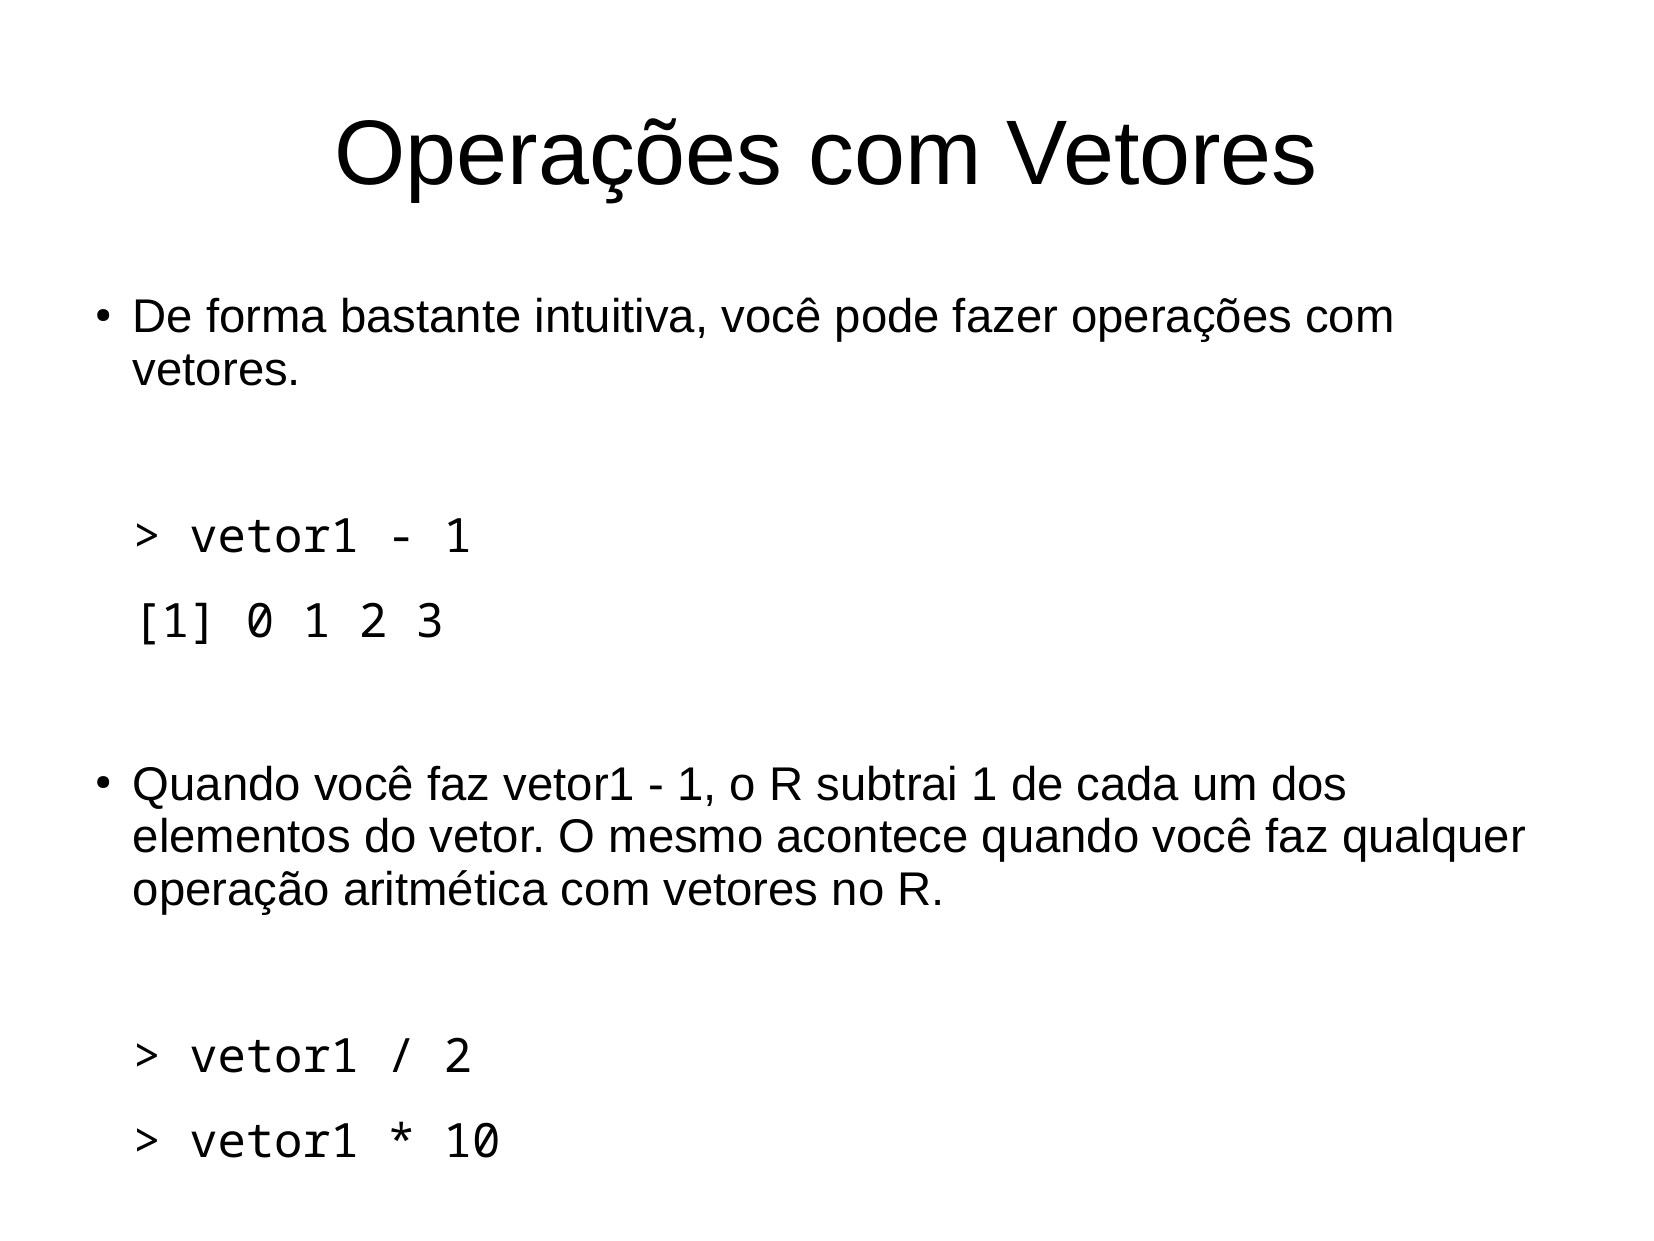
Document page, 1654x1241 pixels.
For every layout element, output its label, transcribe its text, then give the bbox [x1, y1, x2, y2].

title Operações com Vetores [82, 49, 1571, 257]
list De forma bastante intuitiva, você pode fazer operações com vetores. > vetor1 - 1 [1] 0 1 2 3 Quando você faz vetor1 - 1, o R subtrai 1 de cada um dos elementos do vetor. O mesmo acontece quando você faz qualquer operação aritmética com vetores no R. > vetor1 / 2 > vetor1 * 10 [82, 290, 1571, 1182]
